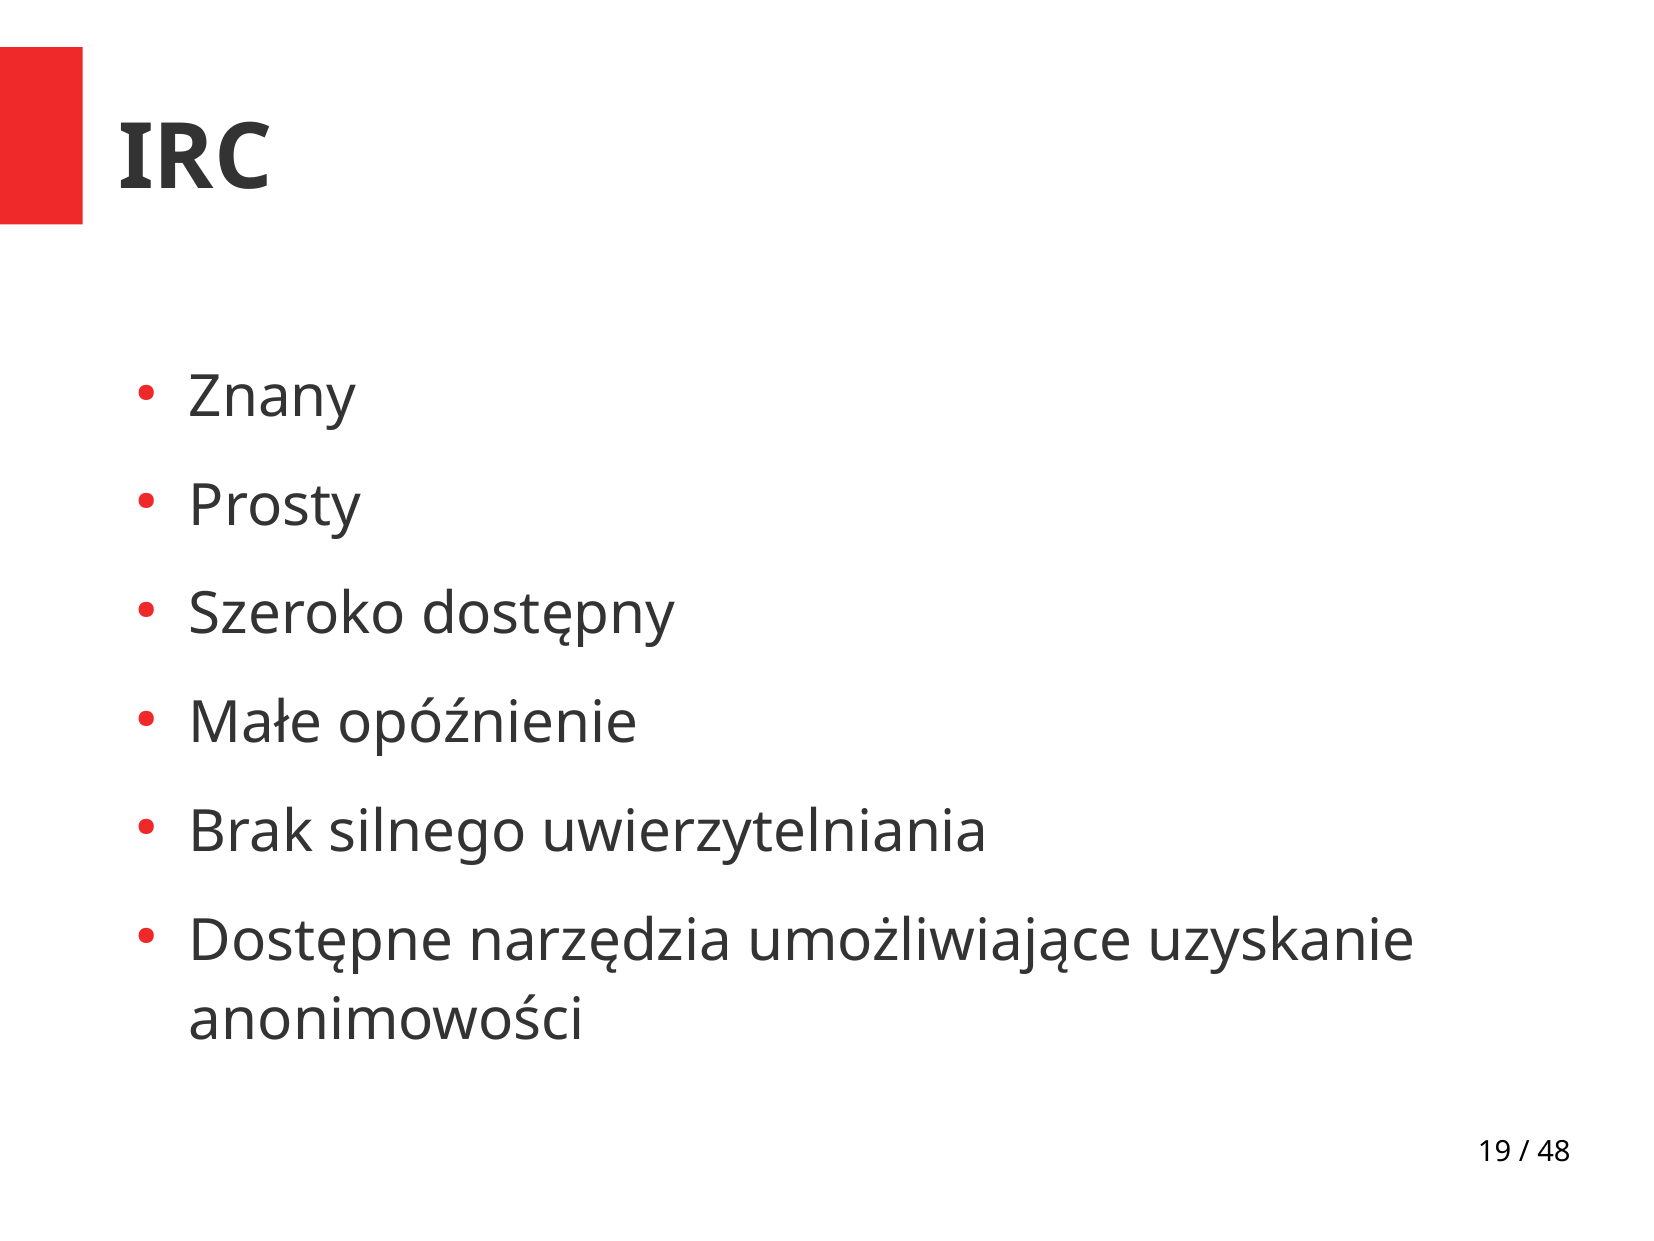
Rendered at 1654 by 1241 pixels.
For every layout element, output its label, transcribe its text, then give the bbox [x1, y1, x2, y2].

title IRC [118, 49, 1571, 257]
list Znany Prosty Szeroko dostępny Małe opóźnienie Brak silnego uwierzytelniania Dostępne narzędzia umożliwiające uzyskanie anonimowości [118, 354, 1536, 1074]
